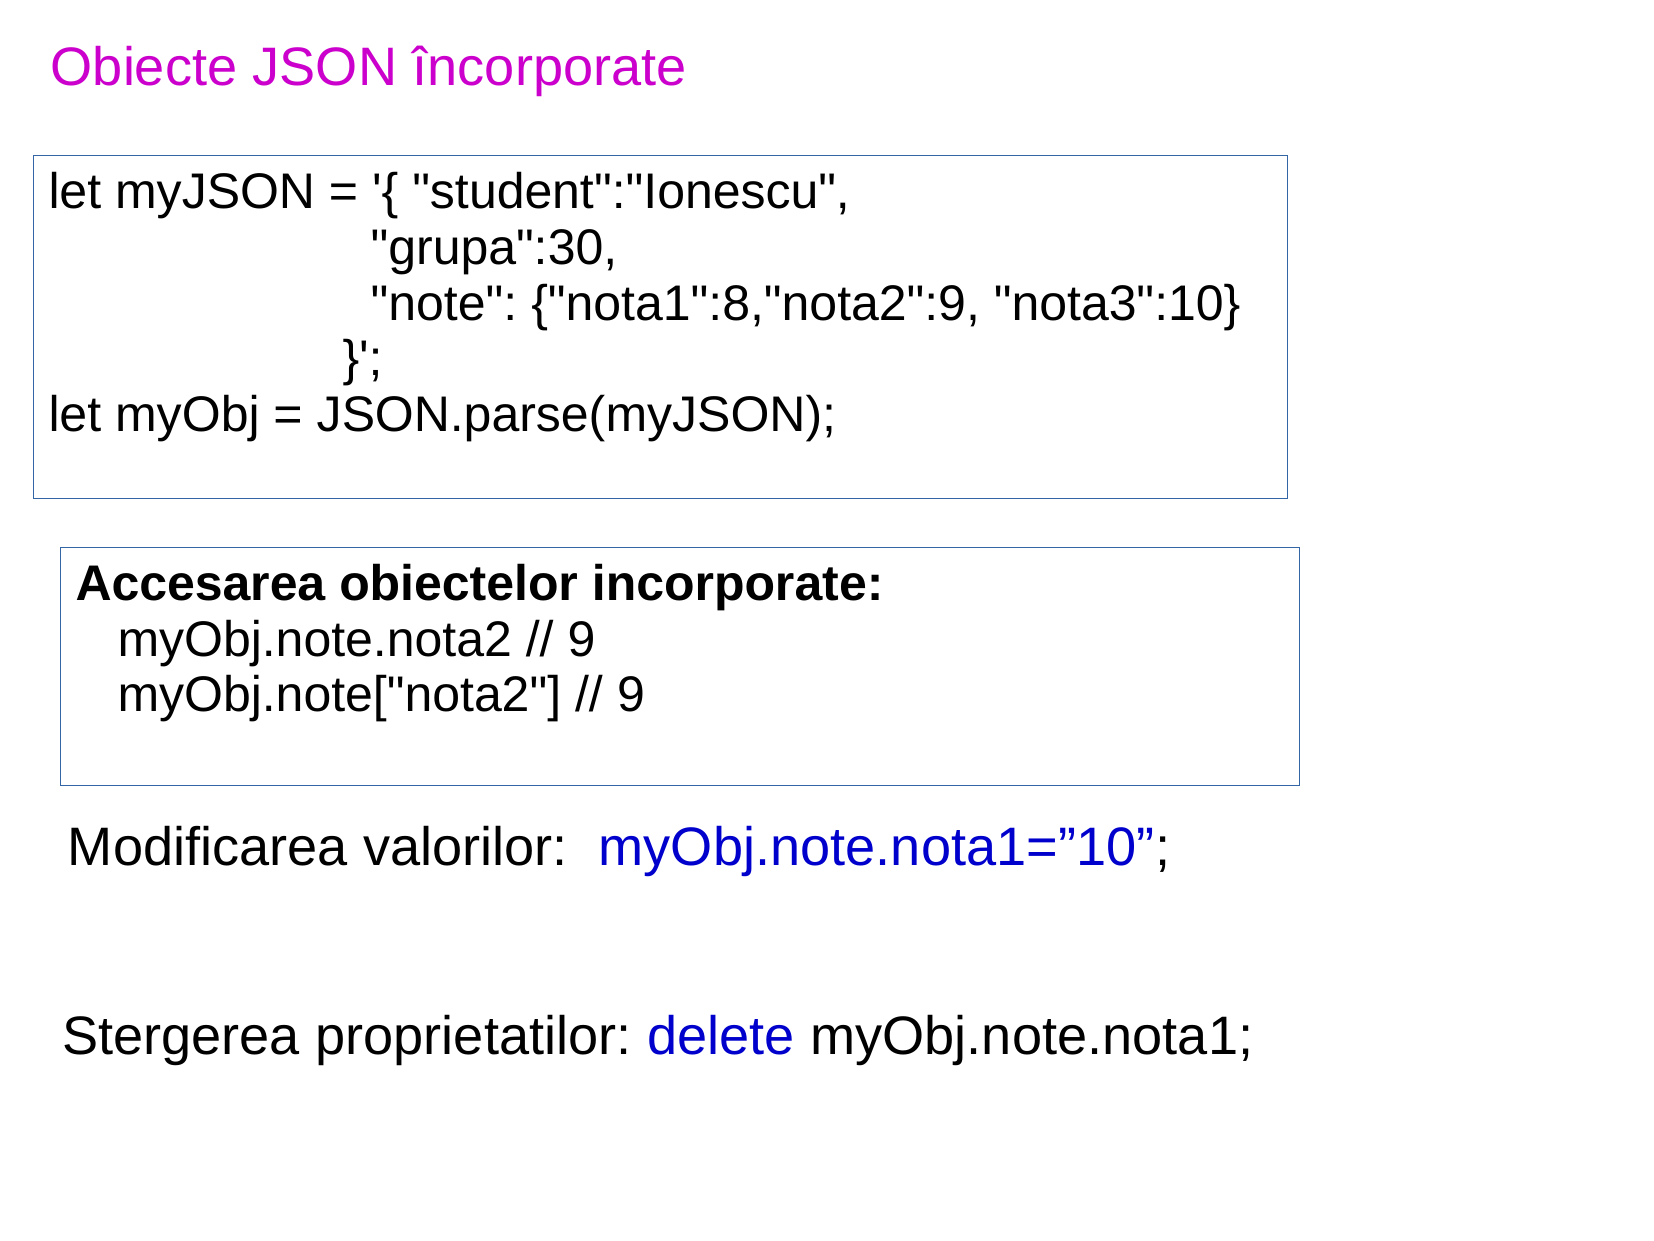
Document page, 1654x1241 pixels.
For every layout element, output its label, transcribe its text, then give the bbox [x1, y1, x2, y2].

text_box Obiecte JSON încorporate [35, 29, 733, 119]
text_box Accesarea obiectelor incorporate: myObj.note.nota2 // 9 myObj.note["nota2"] // 9 [60, 547, 1300, 786]
text_box let myJSON = '{ "student":"Ionescu", "grupa":30, "note": {"nota1":8,"nota2":9, "nota3":10} }'; let myObj = JSON.parse(myJSON); [33, 155, 1288, 499]
text_box Stergerea proprietatilor: delete myObj.note.nota1; [47, 997, 1314, 1086]
text_box Modificarea valorilor: myObj.note.nota1=”10”; [53, 808, 1228, 897]
